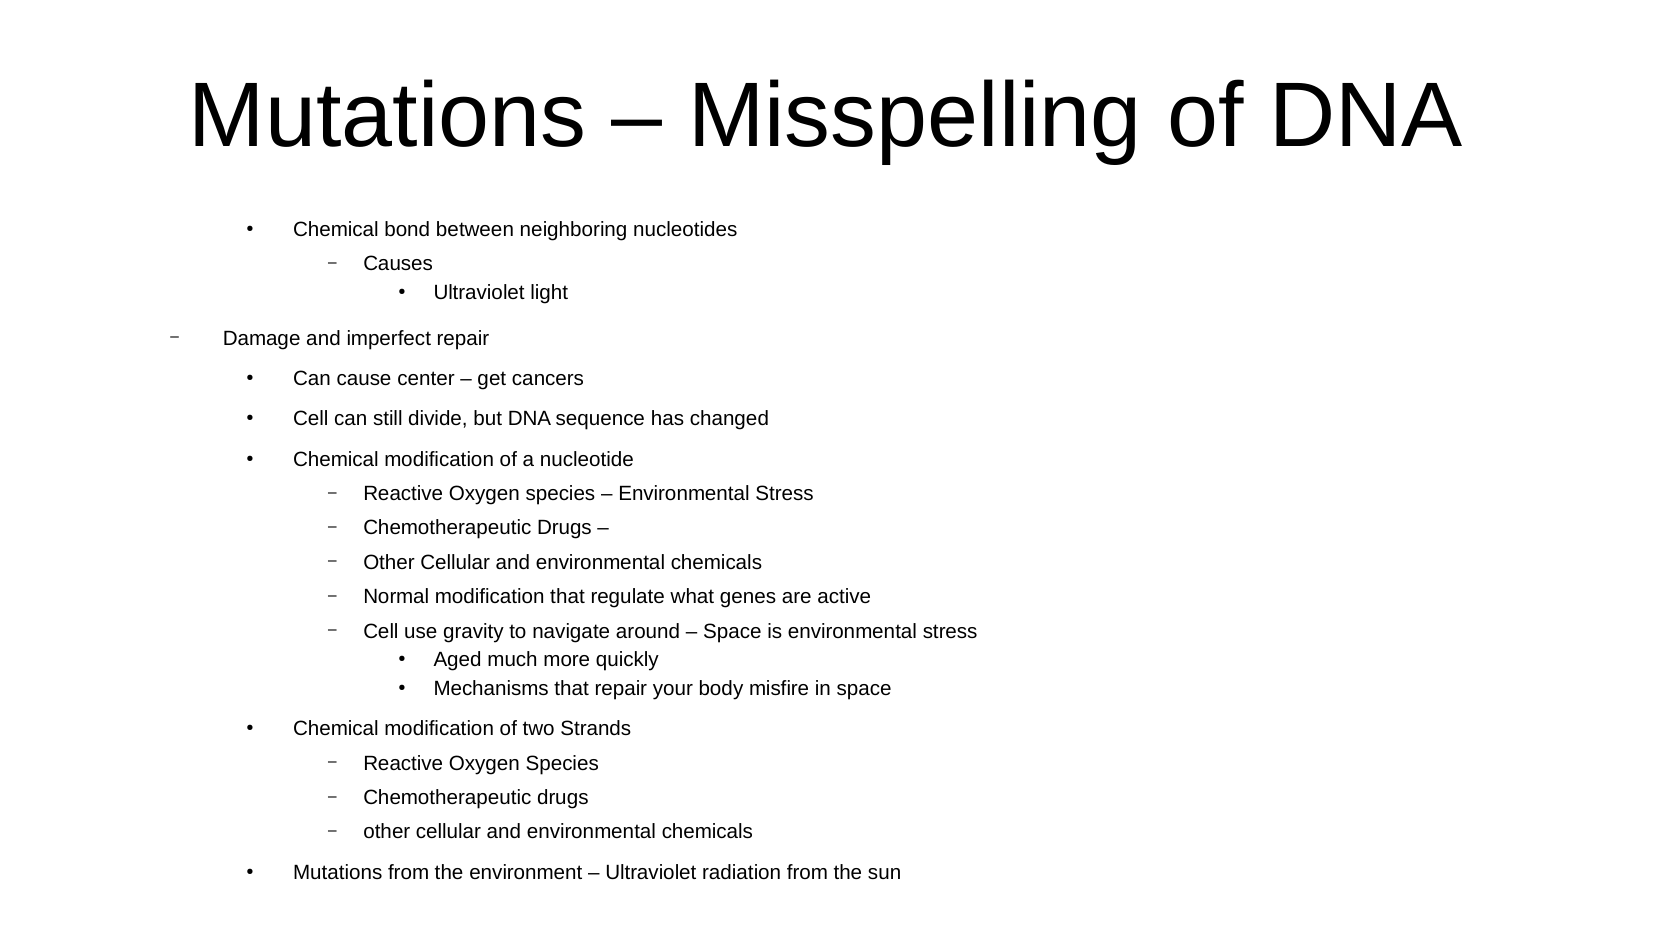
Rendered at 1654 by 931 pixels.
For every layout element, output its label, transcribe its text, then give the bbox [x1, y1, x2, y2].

title Mutations – Misspelling of DNA [82, 37, 1571, 193]
list Chemical bond between neighboring nucleotides Causes Ultraviolet light Damage and imperfect repair Can cause center – get cancers Cell can still divide, but DNA sequence has changed Chemical modification of a nucleotide Reactive Oxygen species – Environmental Stress Chemotherapeutic Drugs – Other Cellular and environmental chemicals Normal modification that regulate what genes are active Cell use gravity to navigate around – Space is environmental stress Aged much more quickly Mechanisms that repair your body misfire in space Chemical modification of two Strands Reactive Oxygen Species Chemotherapeutic drugs other cellular and environmental chemicals Mutations from the environment – Ultraviolet radiation from the sun [82, 217, 1606, 886]
